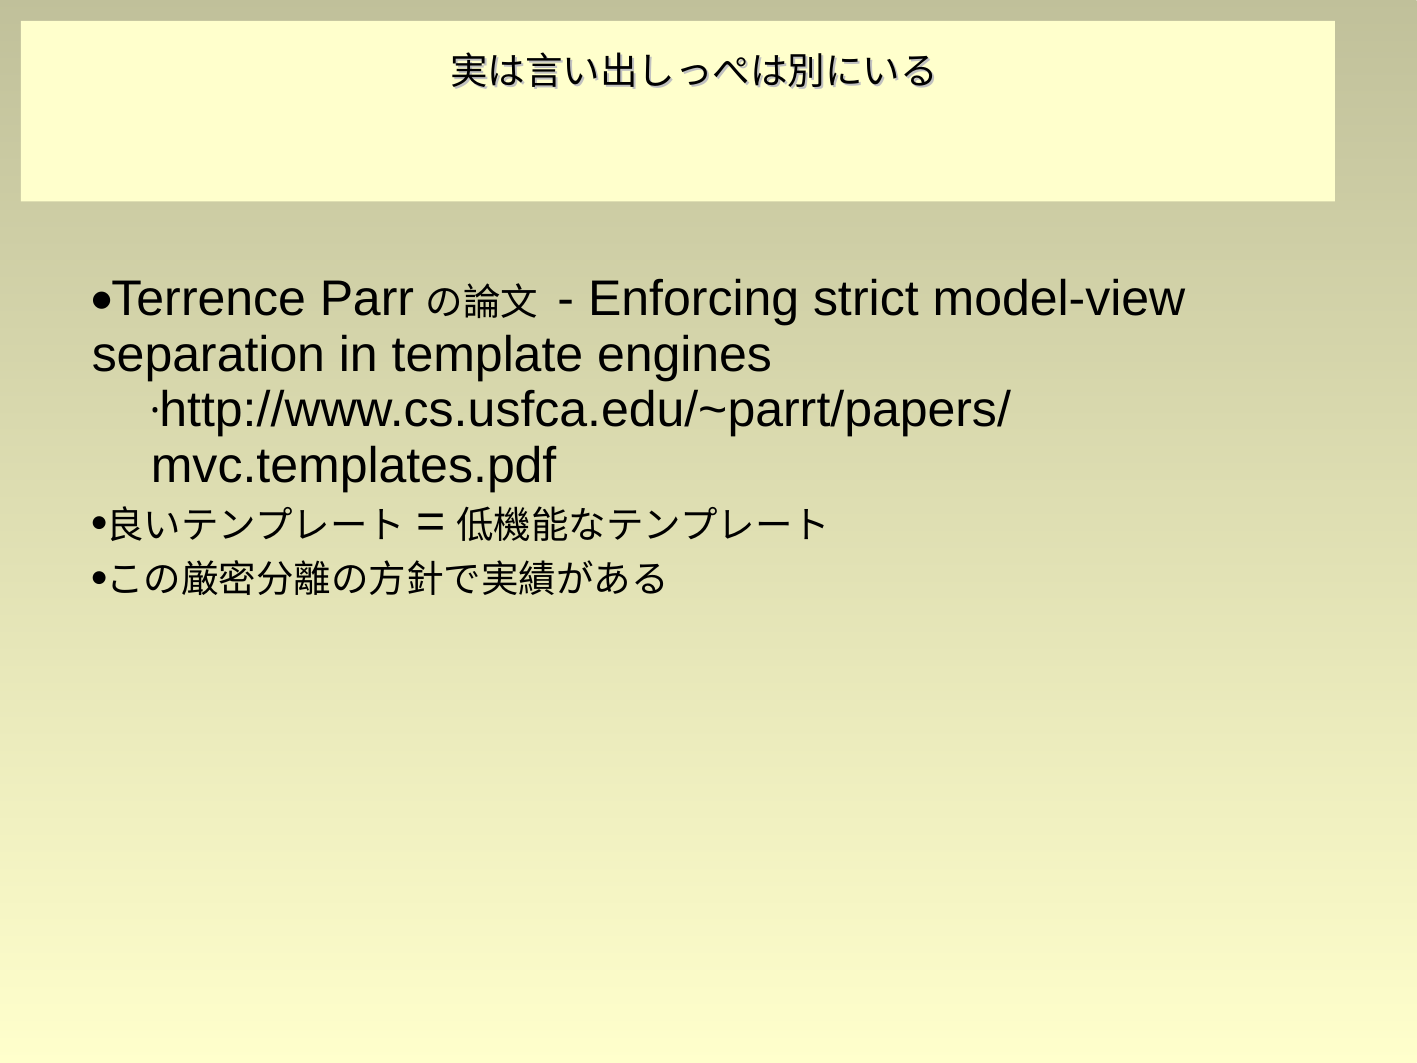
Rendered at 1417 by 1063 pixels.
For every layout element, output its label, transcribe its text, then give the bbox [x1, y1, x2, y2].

text_box [20, 20, 1335, 202]
text_box Terrence Parrの論文 - Enforcing strict model-view separation in template engines http://www.cs.usfca.edu/~parrt/papers/mvc.templates.pdf 良いテンプレート=低機能なテンプレート この厳密分離の方針で実績がある [77, 262, 1294, 984]
text_box 実は言い出しっぺは別にいる [22, 33, 1365, 300]
